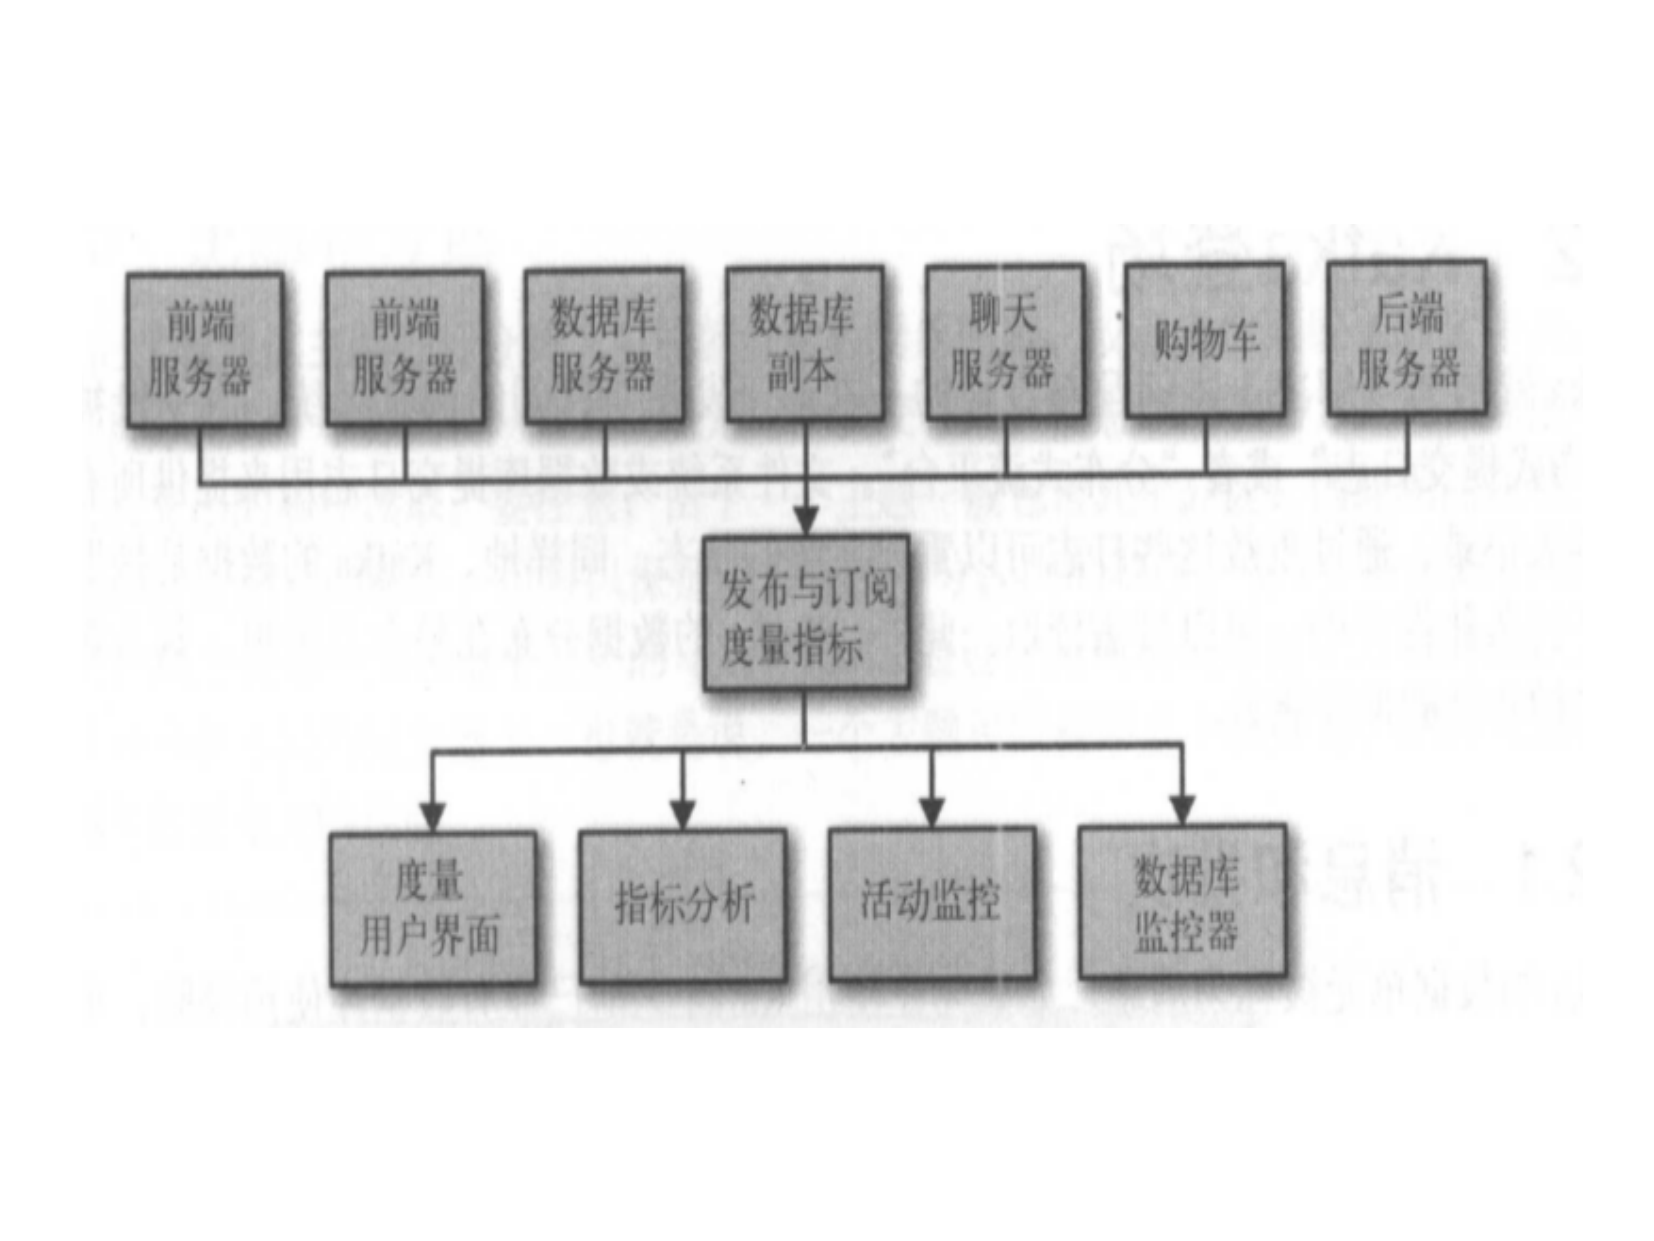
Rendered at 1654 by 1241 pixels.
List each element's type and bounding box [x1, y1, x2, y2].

picture [82, 224, 1583, 1028]
